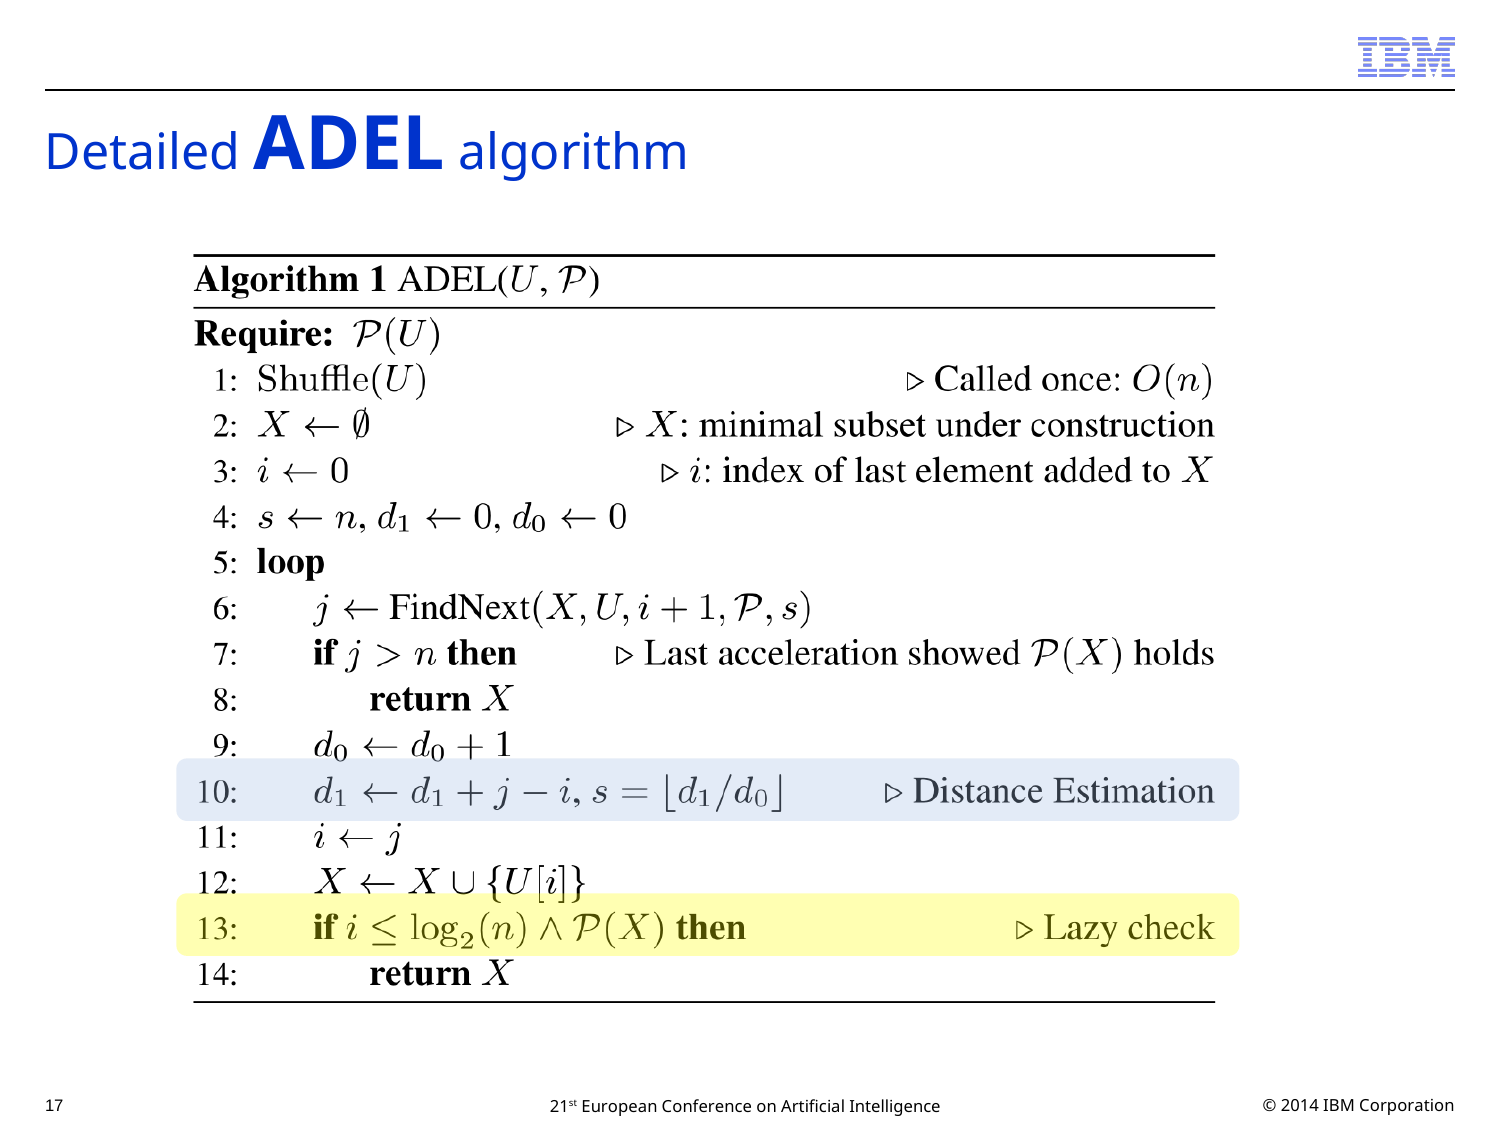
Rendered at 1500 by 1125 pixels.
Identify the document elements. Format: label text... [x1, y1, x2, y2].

picture [1358, 37, 1455, 77]
picture [189, 956, 1225, 1005]
title Detailed ADEL algorithm [29, 97, 1500, 203]
text_box [176, 758, 1240, 821]
picture [189, 821, 1225, 893]
text_box [176, 893, 1240, 956]
picture [189, 248, 1225, 758]
